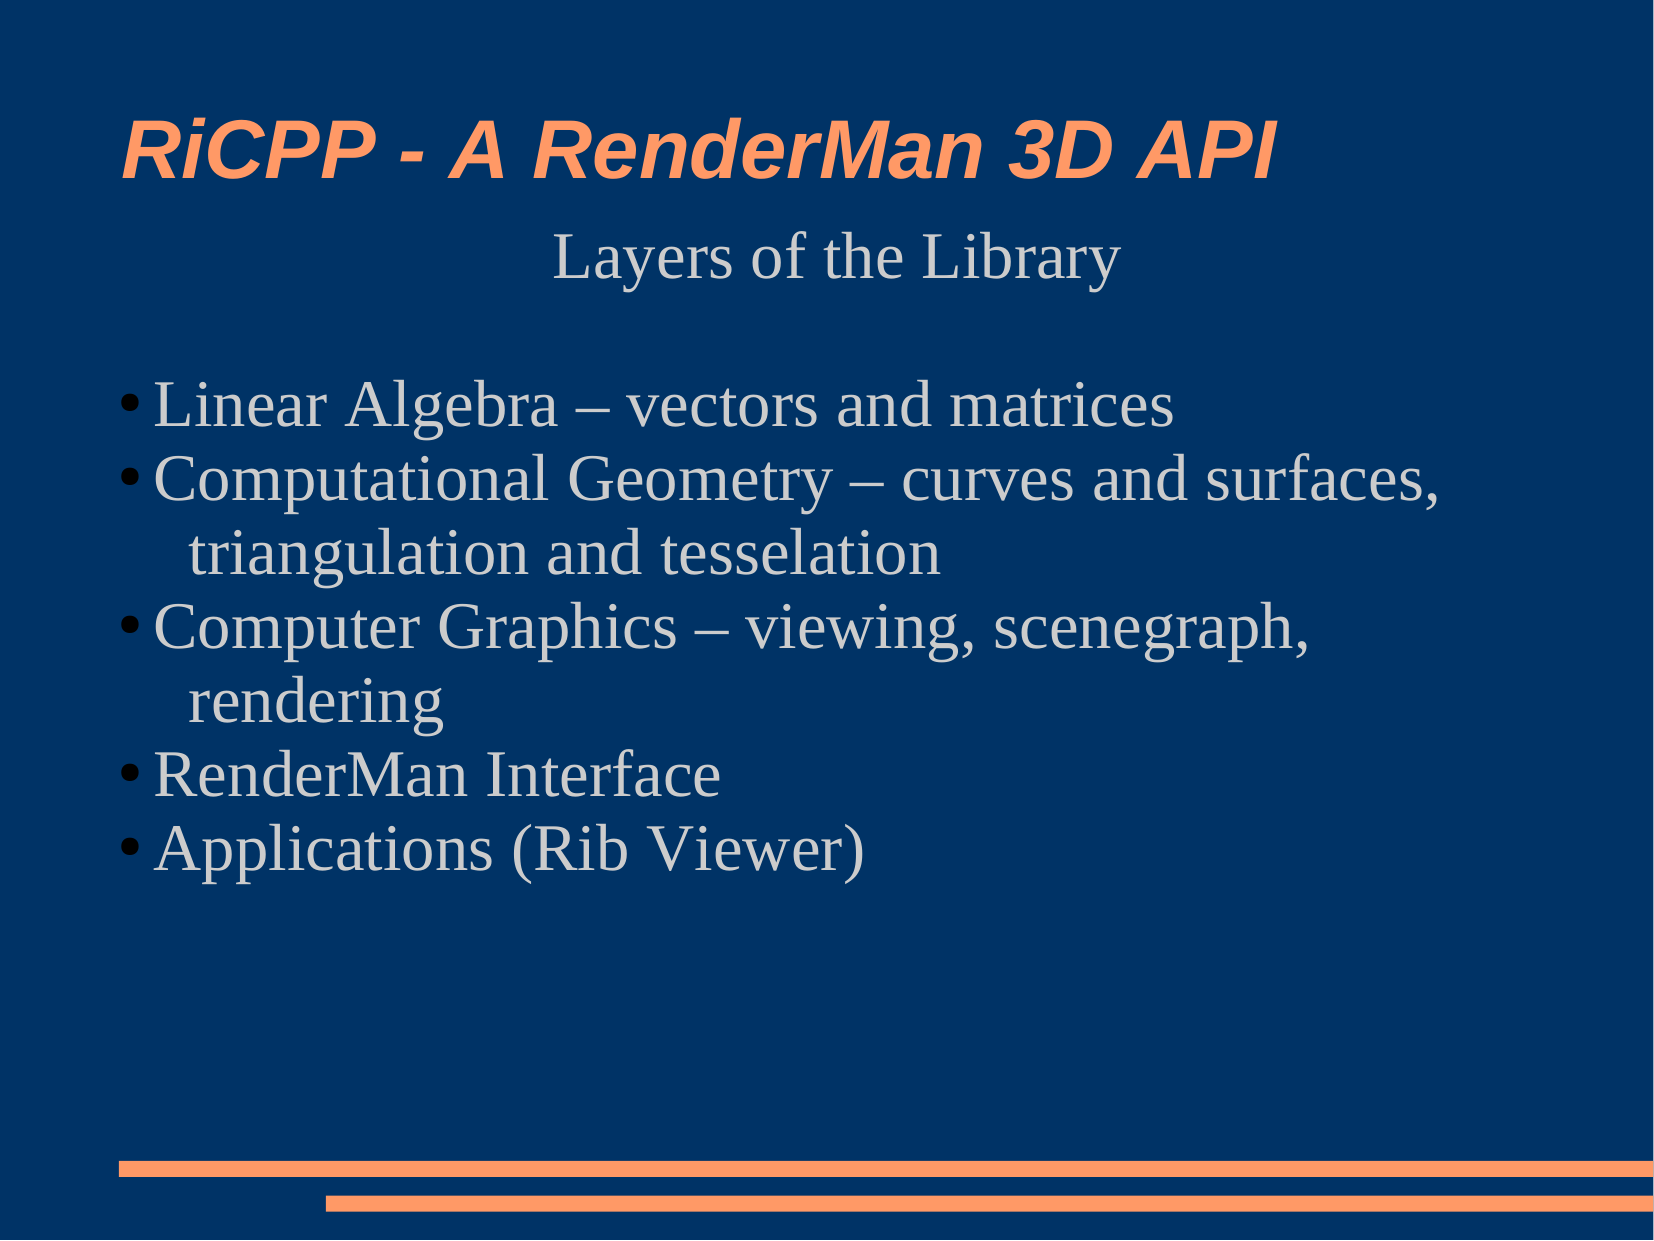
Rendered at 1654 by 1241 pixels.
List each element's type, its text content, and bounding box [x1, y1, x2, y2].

subtitle Layers of the Library Linear Algebra – vectors and matrices Computational Geometry – curves and surfaces, triangulation and tesselation Computer Graphics – viewing, scenegraph, rendering RenderMan Interface Applications (Rib Viewer) [118, 218, 1558, 1034]
title RiCPP - A RenderMan 3D API [121, 46, 1534, 218]
